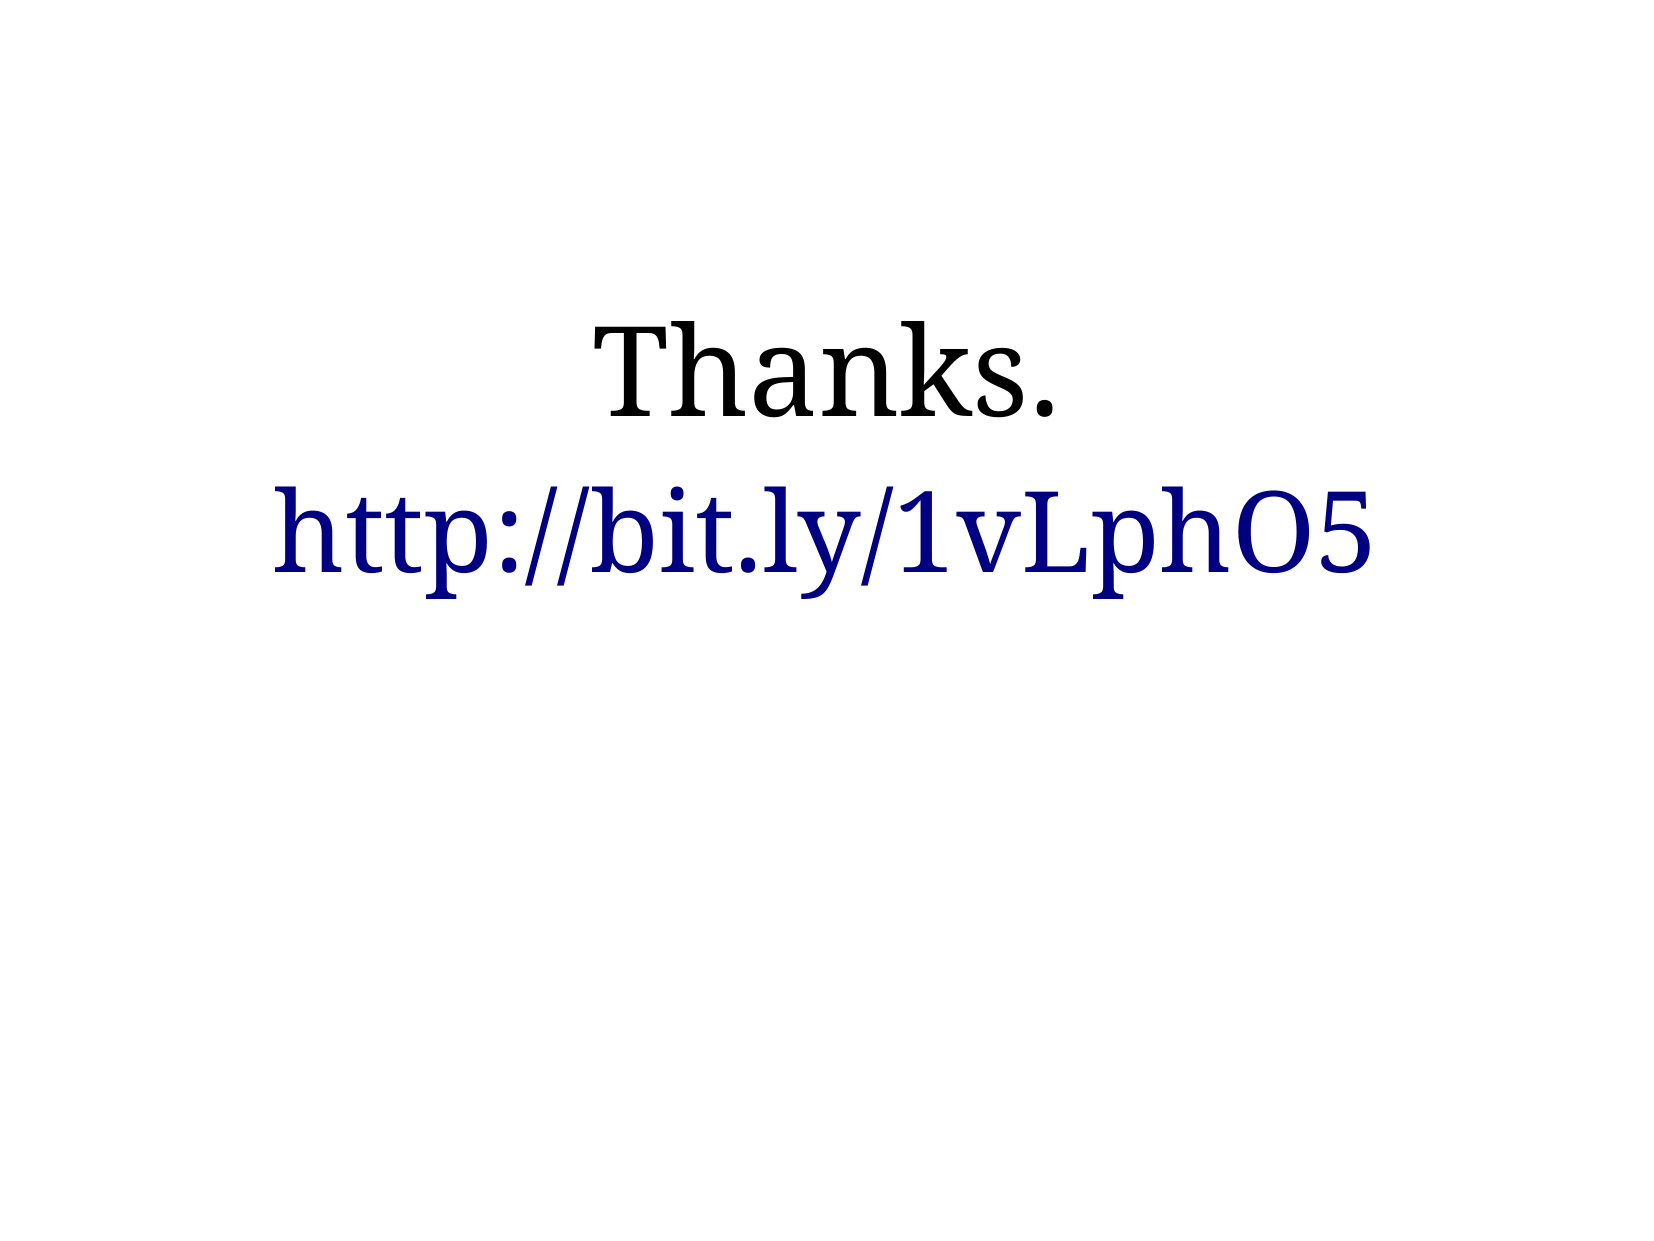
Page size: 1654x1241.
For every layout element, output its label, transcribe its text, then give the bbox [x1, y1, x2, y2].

subtitle Thanks. http://bit.ly/1vLphO5 [82, 49, 1571, 1010]
